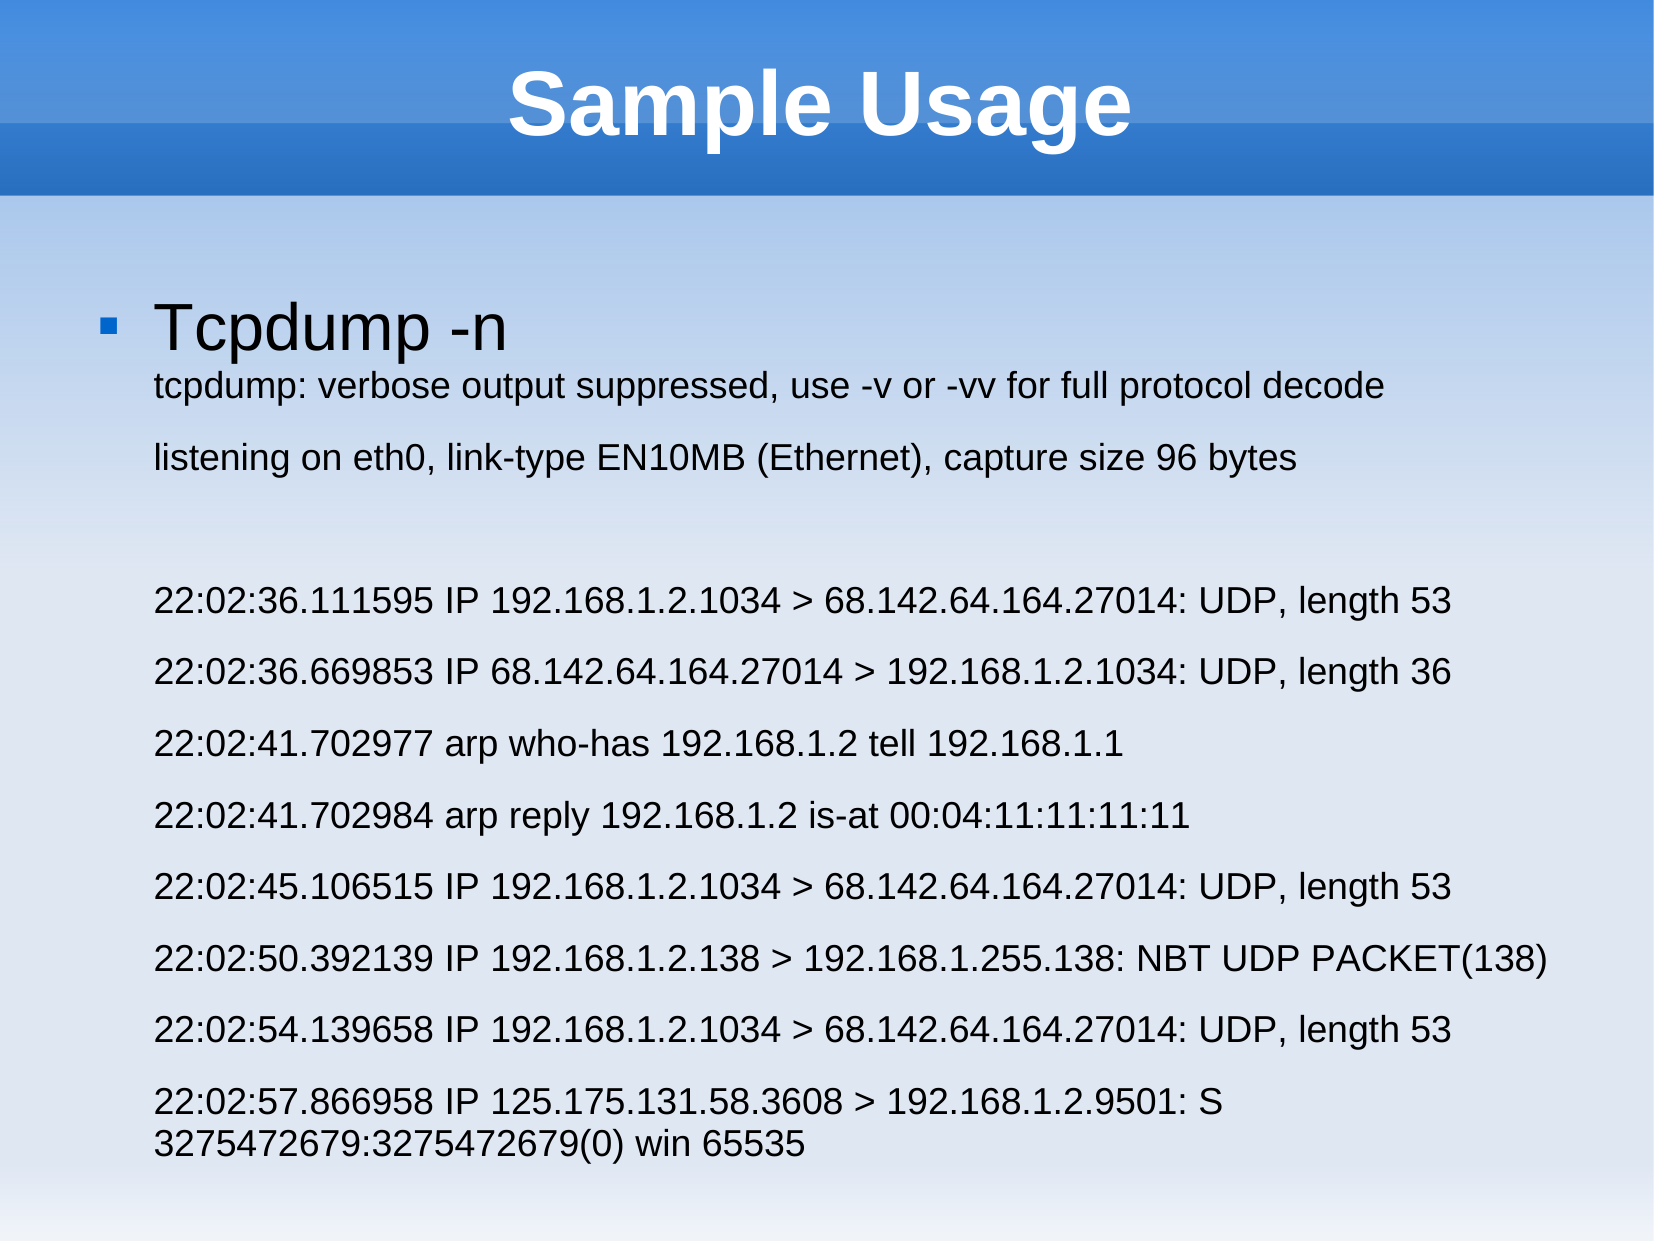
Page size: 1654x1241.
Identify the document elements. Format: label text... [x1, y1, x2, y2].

title Sample Usage [76, 0, 1565, 208]
list Tcpdump -n tcpdump: verbose output suppressed, use -v or -vv for full protocol decode listening on eth0, link-type EN10MB (Ethernet), capture size 96 bytes 22:02:36.111595 IP 192.168.1.2.1034 > 68.142.64.164.27014: UDP, length 53 22:02:36.669853 IP 68.142.64.164.27014 > 192.168.1.2.1034: UDP, length 36 22:02:41.702977 arp who-has 192.168.1.2 tell 192.168.1.1 22:02:41.702984 arp reply 192.168.1.2 is-at 00:04:11:11:11:11 22:02:45.106515 IP 192.168.1.2.1034 > 68.142.64.164.27014: UDP, length 53 22:02:50.392139 IP 192.168.1.2.138 > 192.168.1.255.138: NBT UDP PACKET(138) 22:02:54.139658 IP 192.168.1.2.1034 > 68.142.64.164.27014: UDP, length 53 22:02:57.866958 IP 125.175.131.58.3608 > 192.168.1.2.9501: S 3275472679:3275472679(0) win 65535 [82, 290, 1571, 1165]
picture [0, 0, 1654, 1241]
